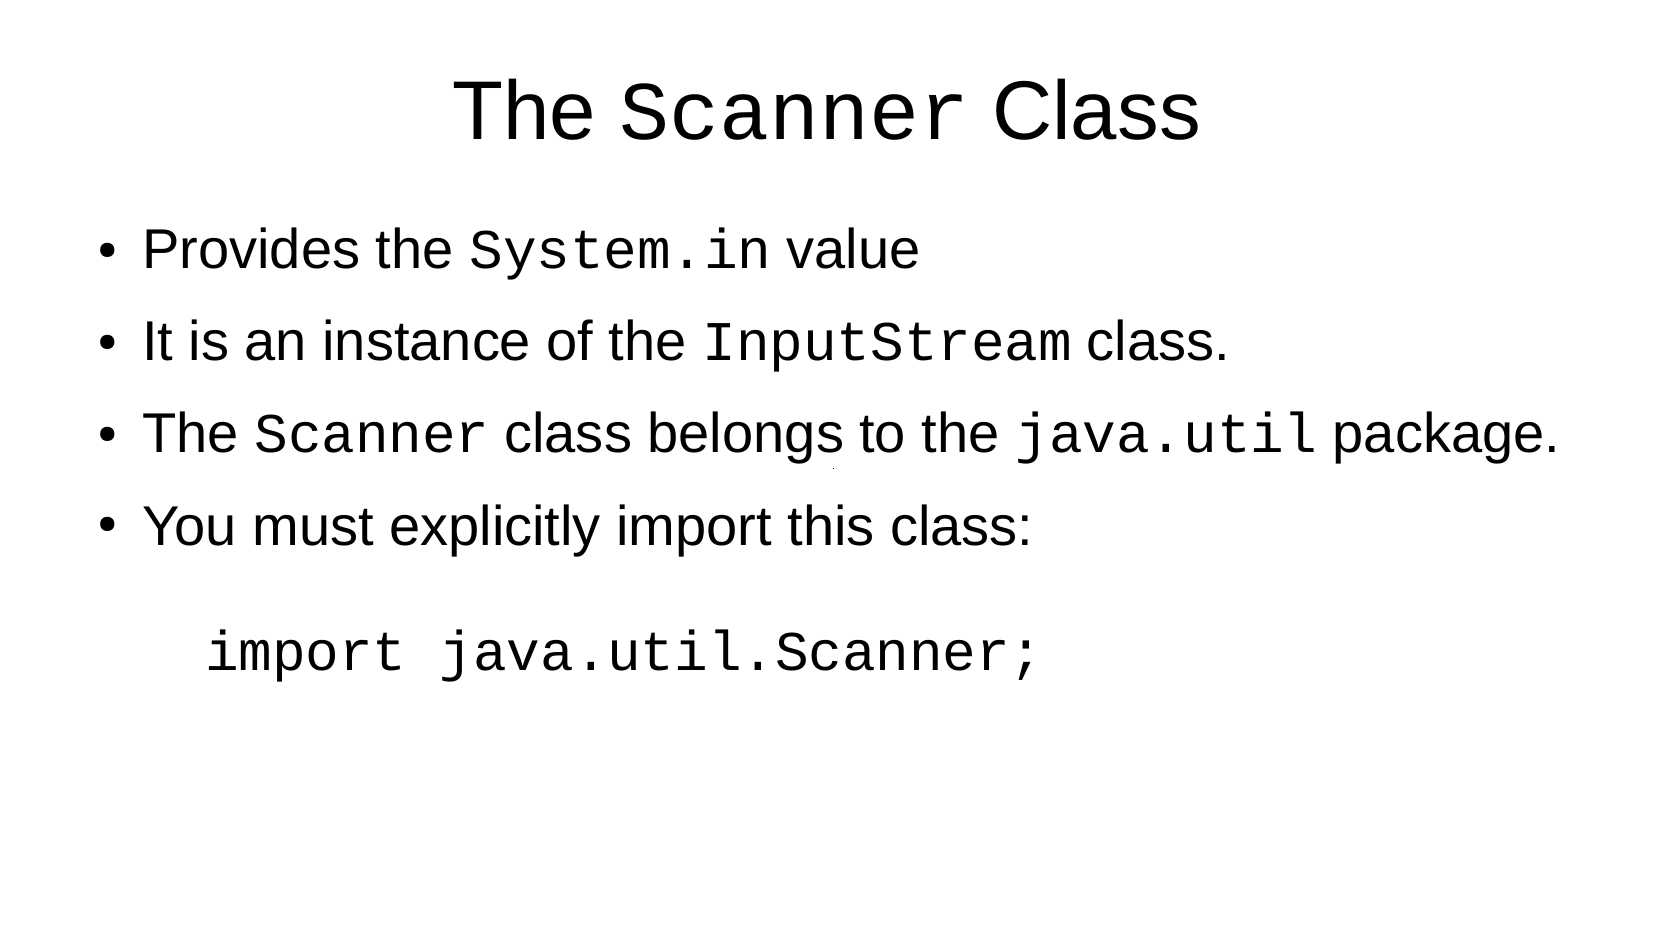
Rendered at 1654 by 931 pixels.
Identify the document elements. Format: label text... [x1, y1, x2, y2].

list Provides the System.in value It is an instance of the InputStream class. The Scanner class belongs to the java.util package. You must explicitly import this class: import java.util.Scanner; [82, 217, 1576, 751]
title The Scanner Class [82, 37, 1571, 193]
